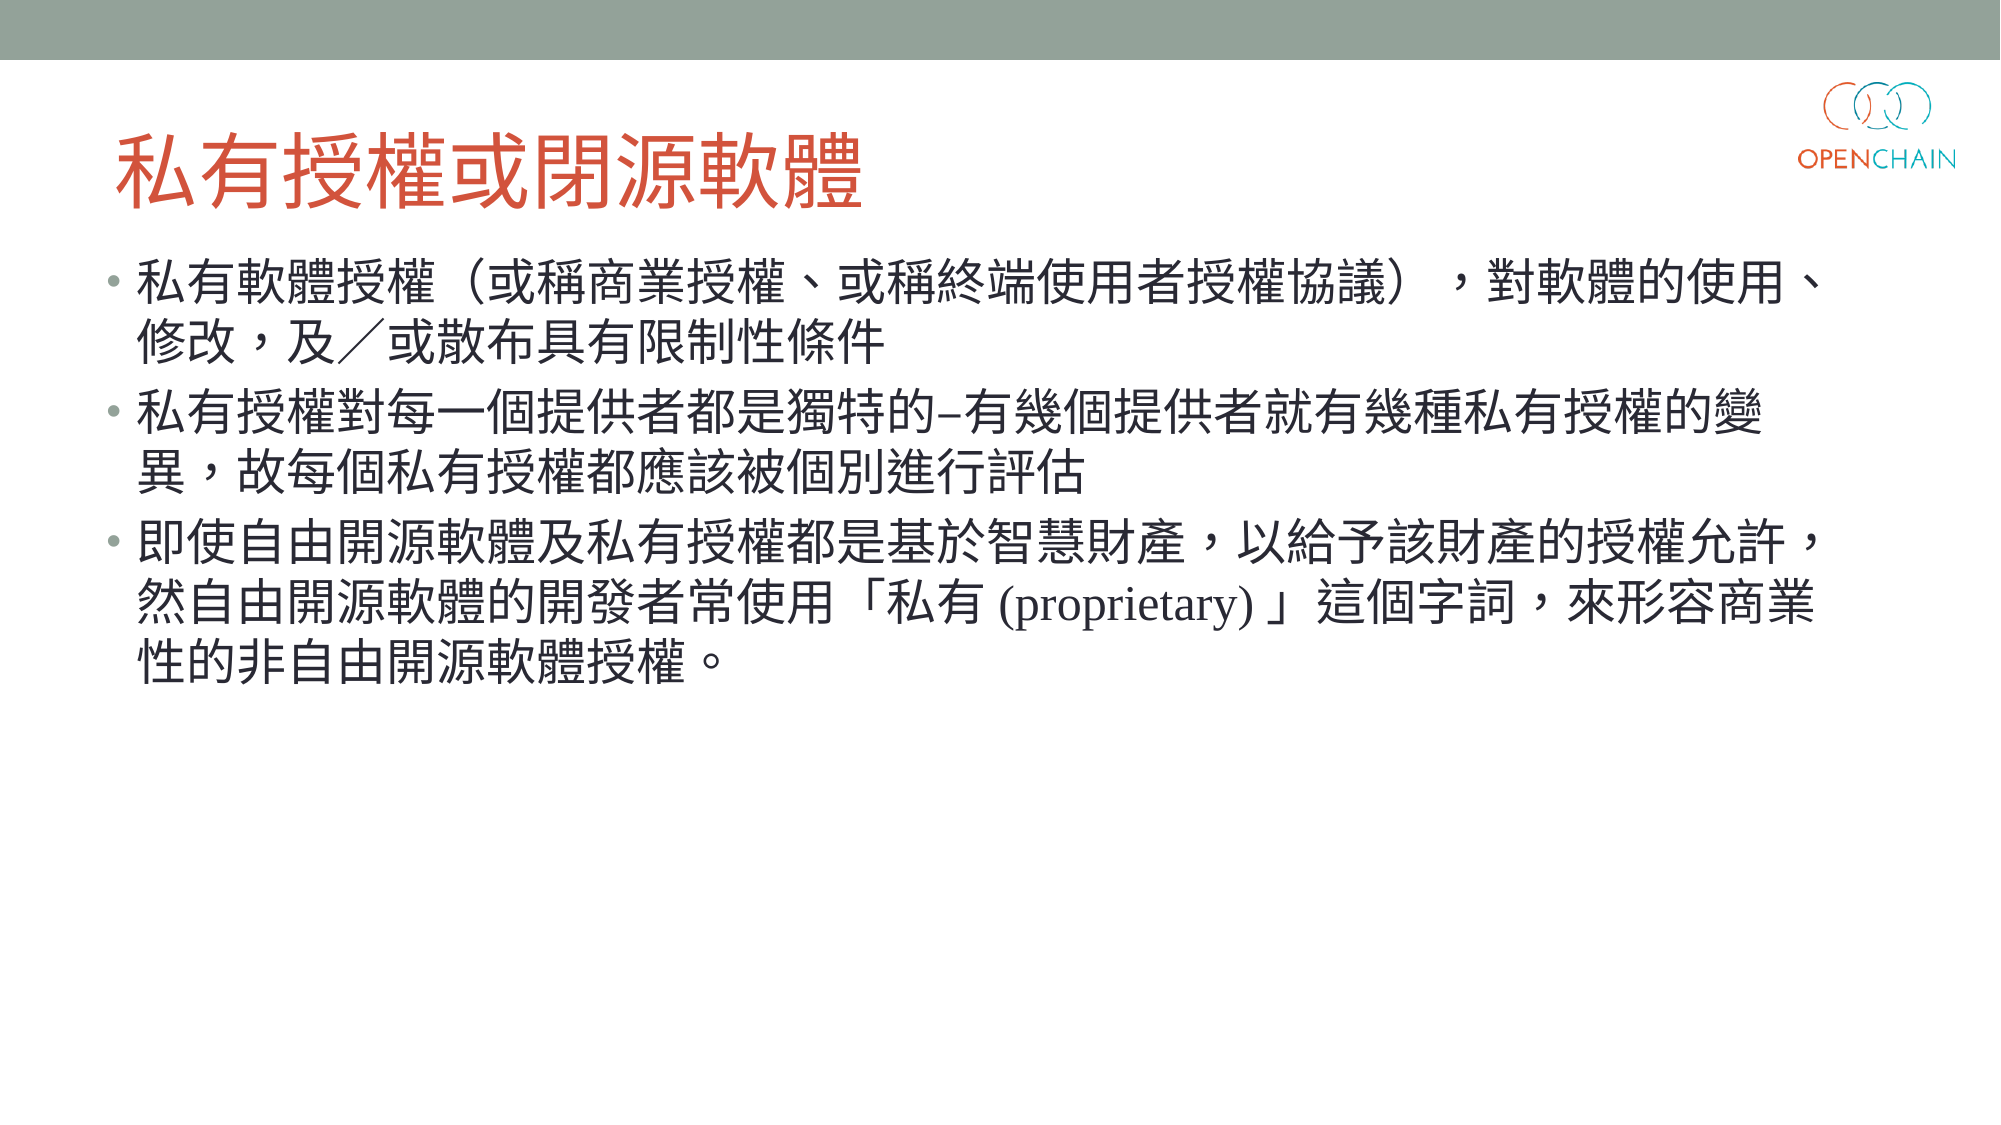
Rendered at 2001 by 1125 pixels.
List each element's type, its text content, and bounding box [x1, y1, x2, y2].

title 私有授權或閉源軟體 [99, 87, 1900, 250]
picture [1798, 82, 1955, 169]
list 私有軟體授權（或稱商業授權、或稱終端使用者授權協議），對軟體的使用、修改，及／或散布具有限制性條件 私有授權對每一個提供者都是獨特的–有幾個提供者就有幾種私有授權的變異，故每個私有授權都應該被個別進行評估 即使自由開源軟體及私有授權都是基於智慧財產，以給予該財產的授權允許，然自由開源軟體的開發者常使用「私有(proprietary)」這個字詞，來形容商業性的非自由開源軟體授權。 [91, 243, 1863, 1093]
